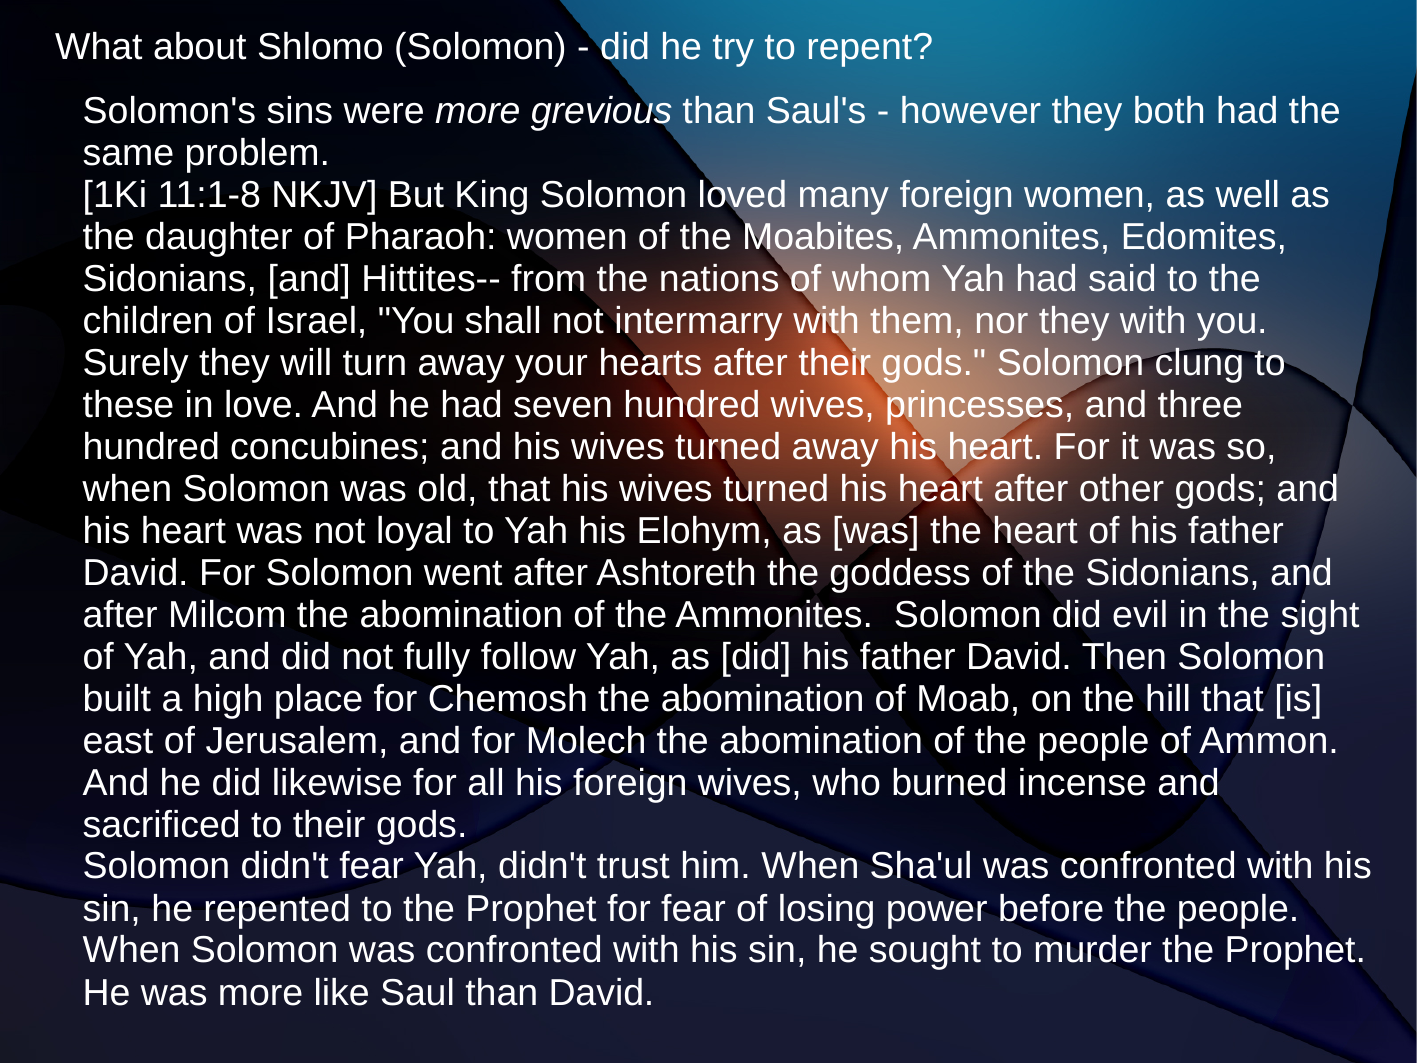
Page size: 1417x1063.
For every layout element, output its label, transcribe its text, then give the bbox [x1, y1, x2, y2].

picture [0, 0, 1417, 1063]
text_box Solomon's sins were more grevious than Saul's - however they both had the same problem. [1Ki 11:1-8 NKJV] But King Solomon loved many foreign women, as well as the daughter of Pharaoh: women of the Moabites, Ammonites, Edomites, Sidonians, [and] Hittites-- from the nations of whom Yah had said to the children of Israel, "You shall not intermarry with them, nor they with you. Surely they will turn away your hearts after their gods." Solomon clung to these in love. And he had seven hundred wives, princesses, and three hundred concubines; and his wives turned away his heart. For it was so, when Solomon was old, that his wives turned his heart after other gods; and his heart was not loyal to Yah his Elohym, as [was] the heart of his father David. For Solomon went after Ashtoreth the goddess of the Sidonians, and after Milcom the abomination of the Ammonites. Solomon did evil in the sight of Yah, and did not fully follow Yah, as [did] his father David. Then Solomon built a high place for Chemosh the abomination of Moab, on the hill that [is] east of Jerusalem, and for Molech the abomination of the people of Ammon. And he did likewise for all his foreign wives, who burned incense and sacrificed to their gods. Solomon didn't fear Yah, didn't trust him. When Sha'ul was confronted with his sin, he repented to the Prophet for fear of losing power before the people. When Solomon was confronted with his sin, he sought to murder the Prophet. He was more like Saul than David. [67, 81, 1391, 807]
text_box What about Shlomo (Solomon) - did he try to repent? [40, 17, 1380, 96]
